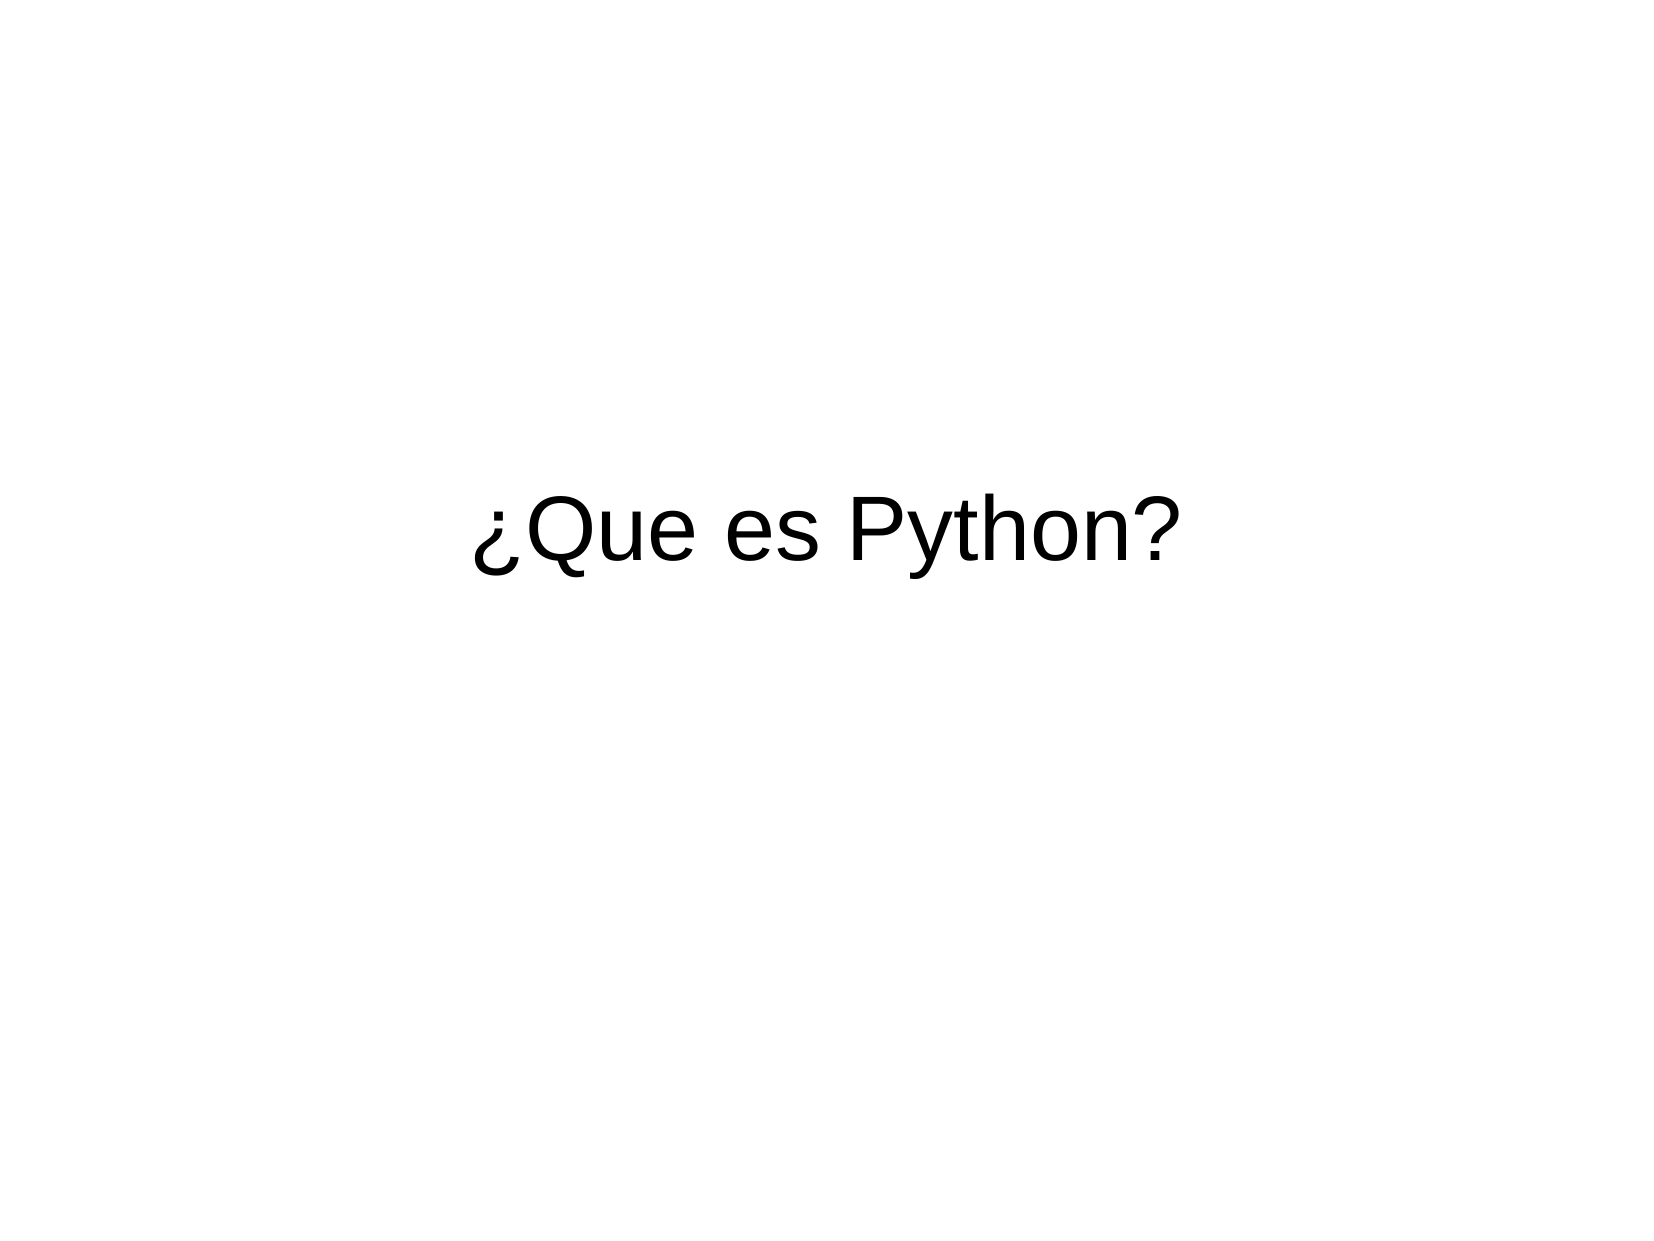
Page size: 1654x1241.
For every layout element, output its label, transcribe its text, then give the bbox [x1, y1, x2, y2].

title ¿Que es Python? [82, 425, 1571, 633]
